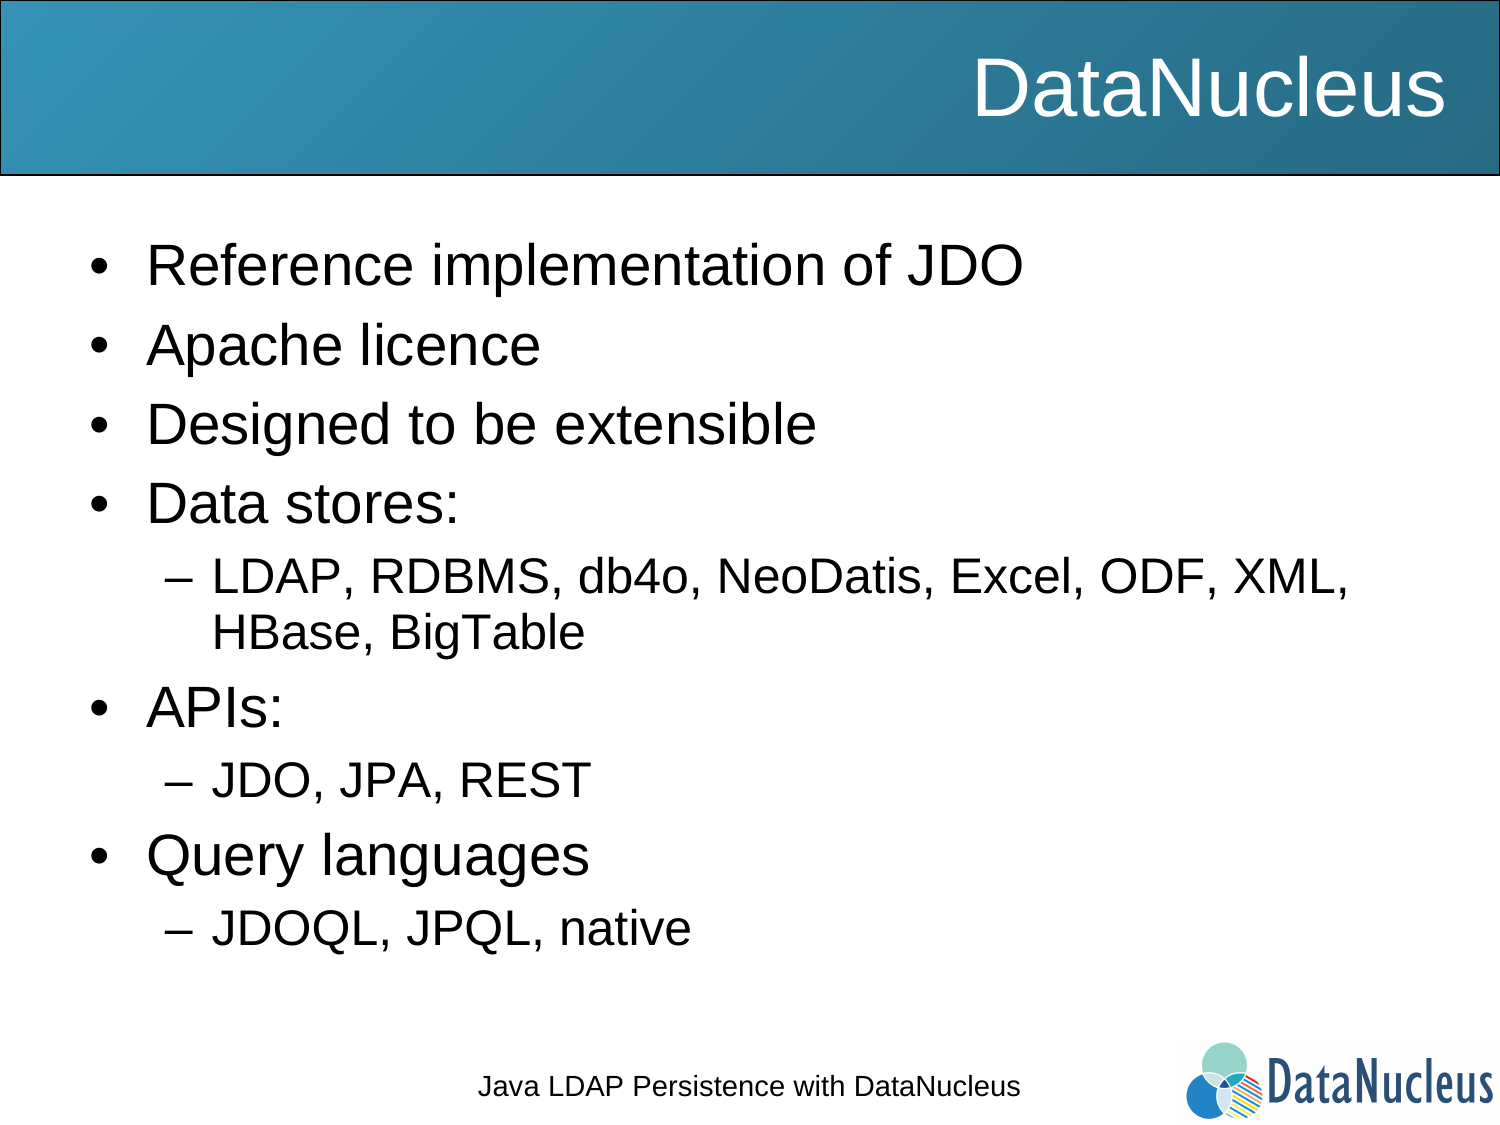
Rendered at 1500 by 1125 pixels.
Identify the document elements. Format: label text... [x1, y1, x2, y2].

title DataNucleus [237, 12, 1463, 163]
list Reference implementation of JDO Apache licence Designed to be extensible Data stores: LDAP, RDBMS, db4o, NeoDatis, Excel, ODF, XML, HBase, BigTable APIs: JDO, JPA, REST Query languages JDOQL, JPQL, native [75, 224, 1426, 1013]
picture [1178, 1038, 1500, 1125]
